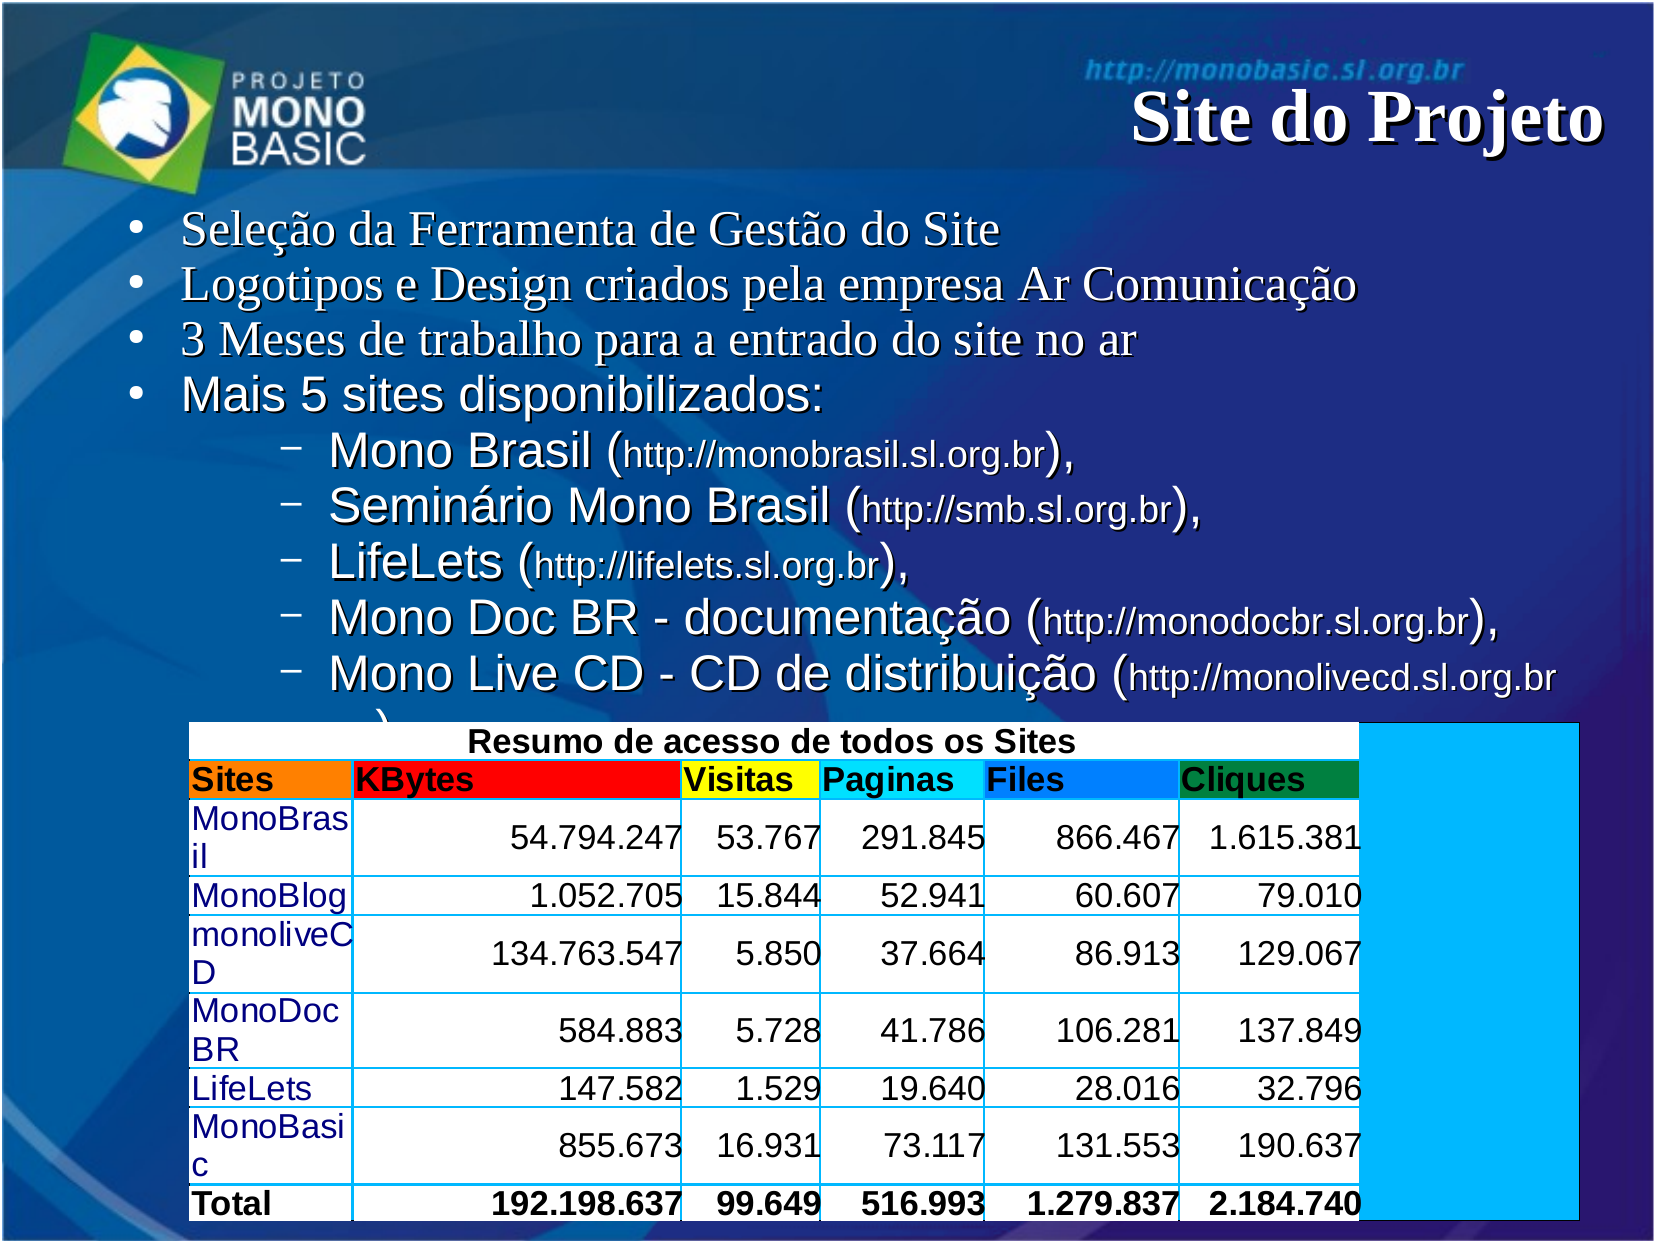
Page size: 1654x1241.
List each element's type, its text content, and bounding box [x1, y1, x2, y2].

list Seleção da Ferramenta de Gestão do Site Logotipos e Design criados pela empresa Ar Comunicação 3 Meses de trabalho para a entrado do site no ar Mais 5 sites disponibilizados: Mono Brasil (http://monobrasil.sl.org.br), Seminário Mono Brasil (http://smb.sl.org.br), LifeLets (http://lifelets.sl.org.br), Mono Doc BR - documentação (http://monodocbr.sl.org.br), Mono Live CD - CD de distribuição (http://monolivecd.sl.org.br) [91, 200, 1562, 982]
picture [2, 2, 1654, 1241]
title Site do Projeto [222, 43, 1606, 191]
chart [189, 722, 1580, 1221]
